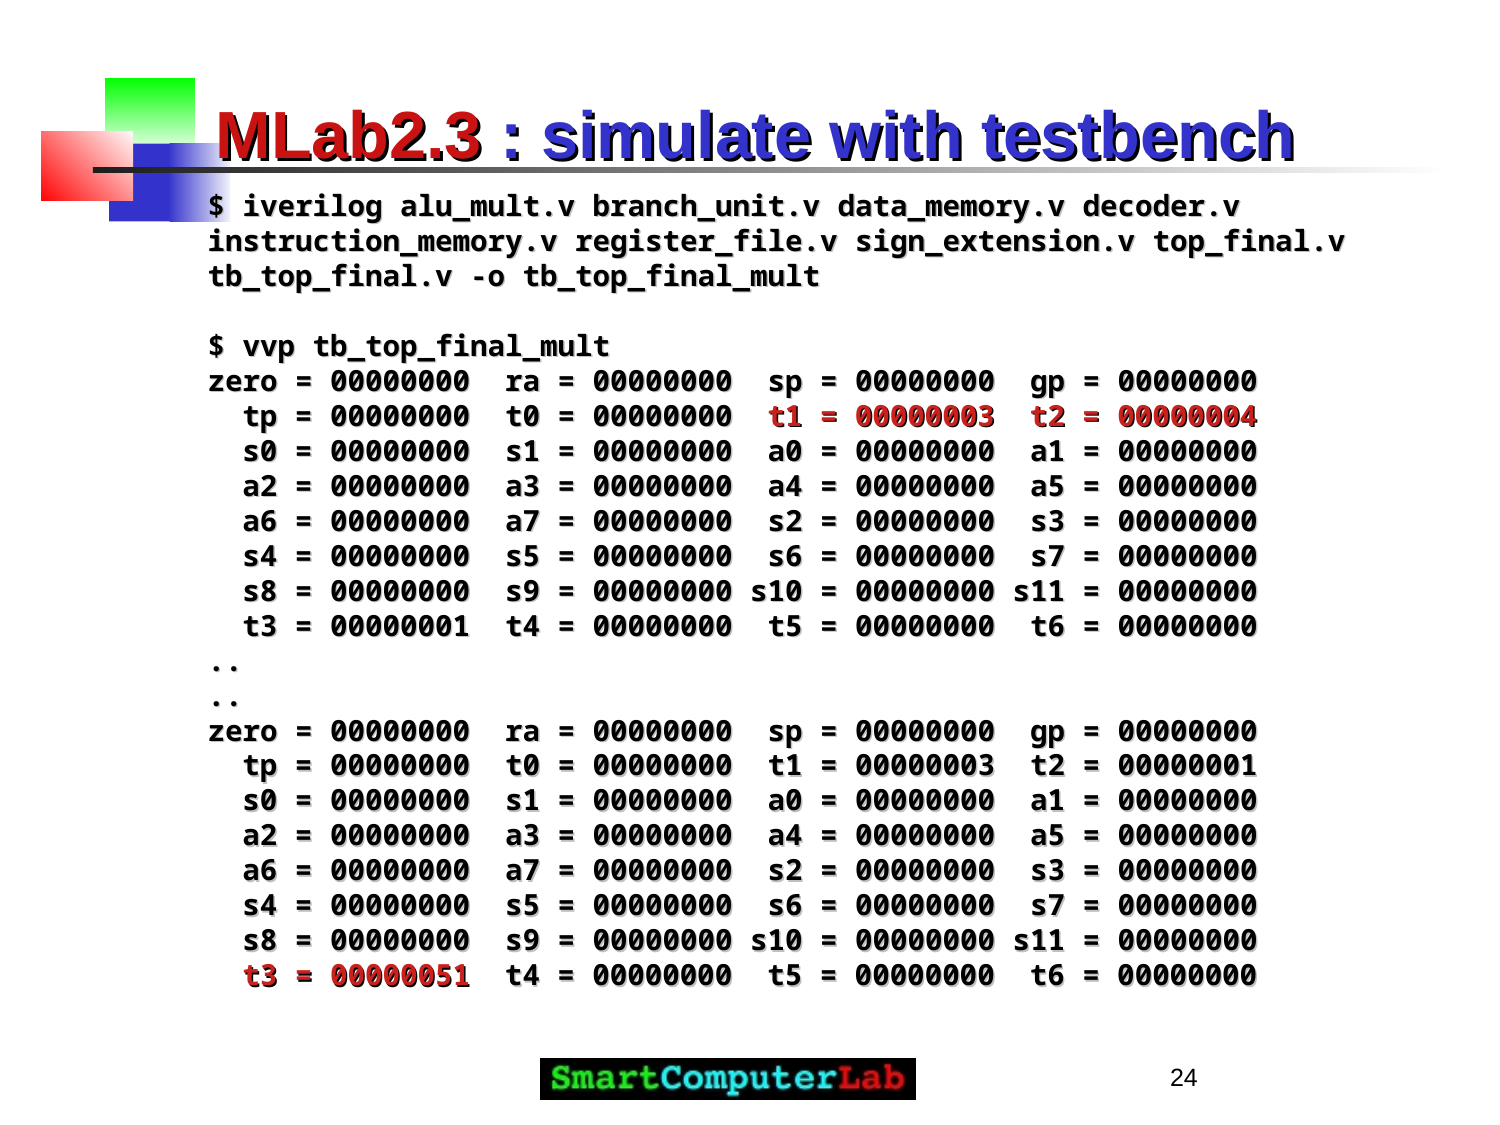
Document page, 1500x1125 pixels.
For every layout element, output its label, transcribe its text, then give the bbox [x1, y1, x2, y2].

text_box $ iverilog alu_mult.v branch_unit.v data_memory.v decoder.v instruction_memory.v register_file.v sign_extension.v top_final.v tb_top_final.v -o tb_top_final_mult $ vvp tb_top_final_mult zero = 00000000 ra = 00000000 sp = 00000000 gp = 00000000 tp = 00000000 t0 = 00000000 t1 = 00000003 t2 = 00000004 s0 = 00000000 s1 = 00000000 a0 = 00000000 a1 = 00000000 a2 = 00000000 a3 = 00000000 a4 = 00000000 a5 = 00000000 a6 = 00000000 a7 = 00000000 s2 = 00000000 s3 = 00000000 s4 = 00000000 s5 = 00000000 s6 = 00000000 s7 = 00000000 s8 = 00000000 s9 = 00000000 s10 = 00000000 s11 = 00000000 t3 = 00000001 t4 = 00000000 t5 = 00000000 t6 = 00000000 .. .. zero = 00000000 ra = 00000000 sp = 00000000 gp = 00000000 tp = 00000000 t0 = 00000000 t1 = 00000003 t2 = 00000001 s0 = 00000000 s1 = 00000000 a0 = 00000000 a1 = 00000000 a2 = 00000000 a3 = 00000000 a4 = 00000000 a5 = 00000000 a6 = 00000000 a7 = 00000000 s2 = 00000000 s3 = 00000000 s4 = 00000000 s5 = 00000000 s6 = 00000000 s7 = 00000000 s8 = 00000000 s9 = 00000000 s10 = 00000000 s11 = 00000000 t3 = 00000051 t4 = 00000000 t5 = 00000000 t6 = 00000000 [192, 179, 1468, 1020]
title MLab2.3 : simulate with testbench [200, 84, 1486, 180]
picture [540, 1058, 916, 1100]
